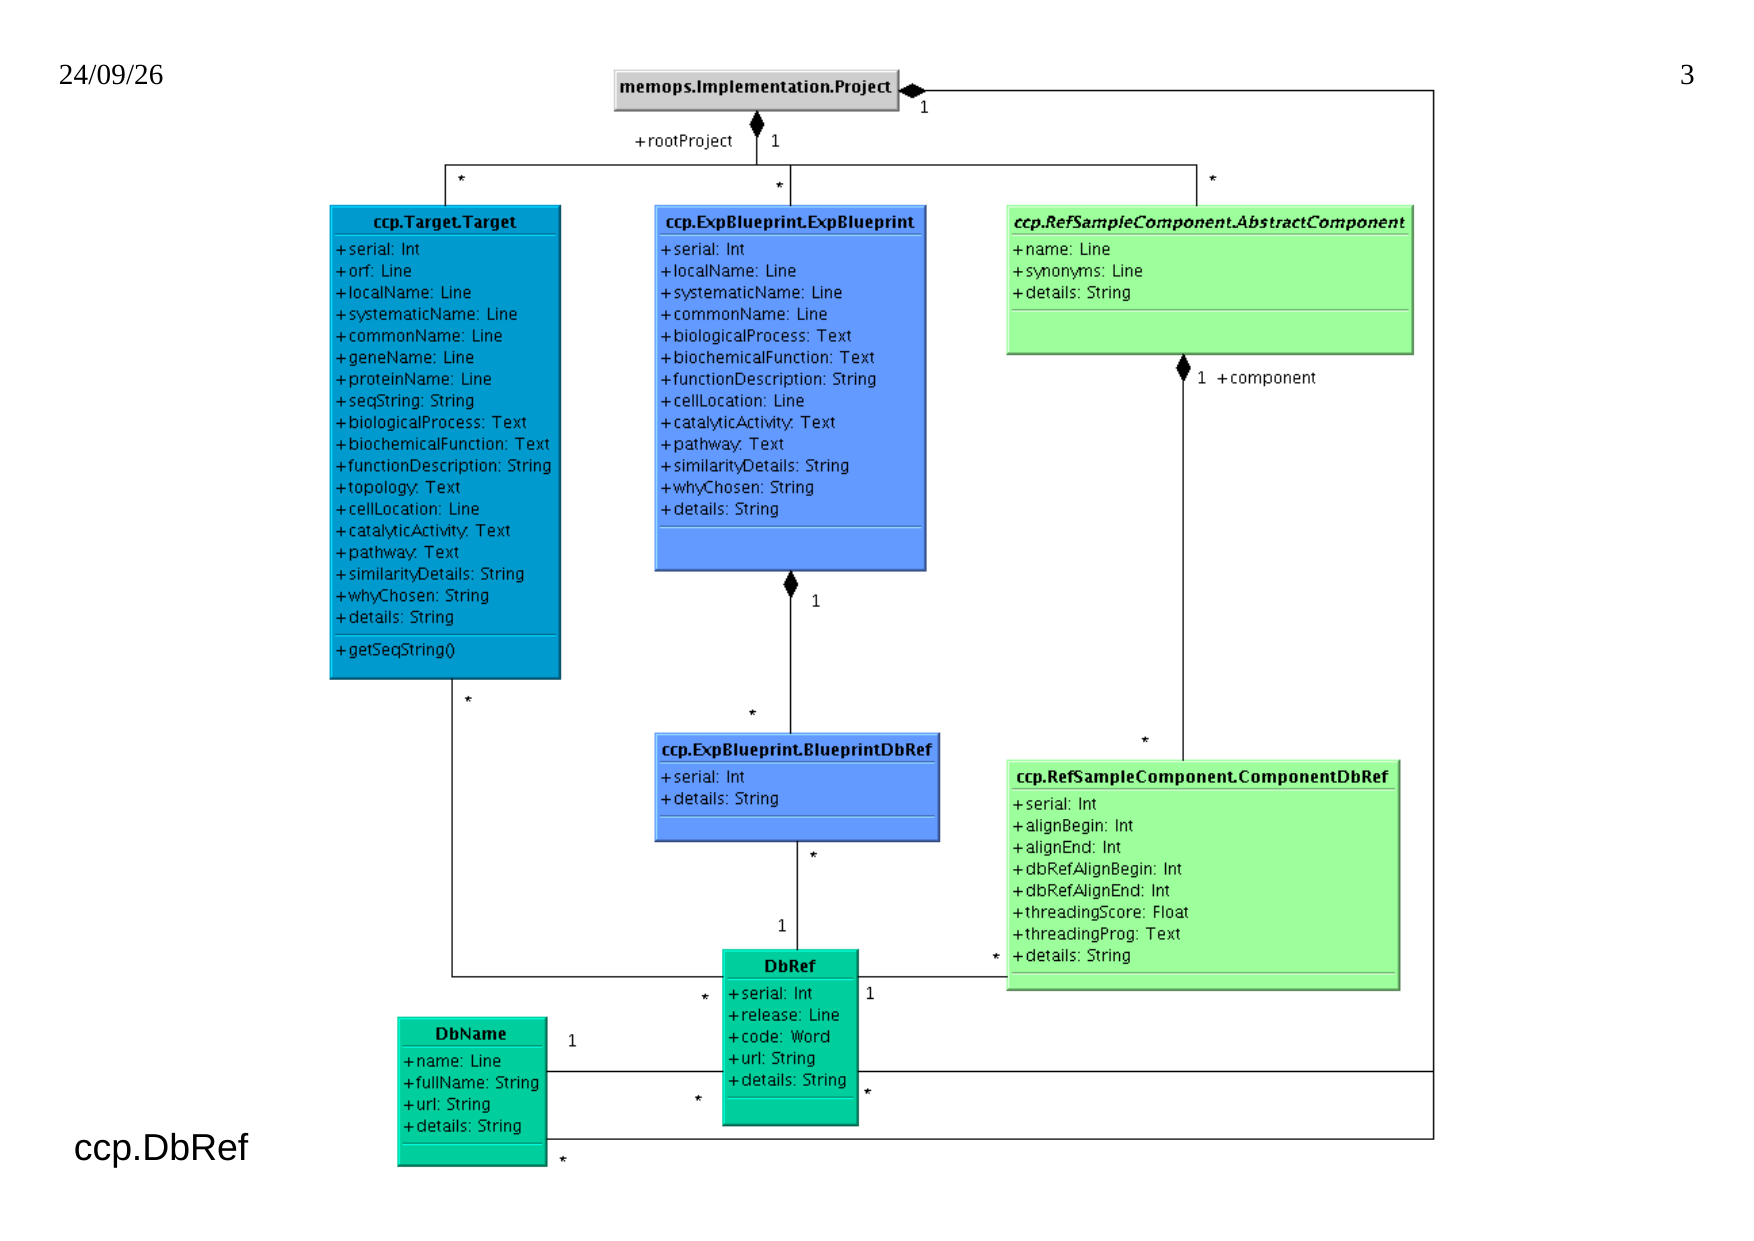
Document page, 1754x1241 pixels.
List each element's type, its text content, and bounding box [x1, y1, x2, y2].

picture [323, 63, 1448, 1186]
text_box ccp.DbRef [59, 1119, 233, 1182]
